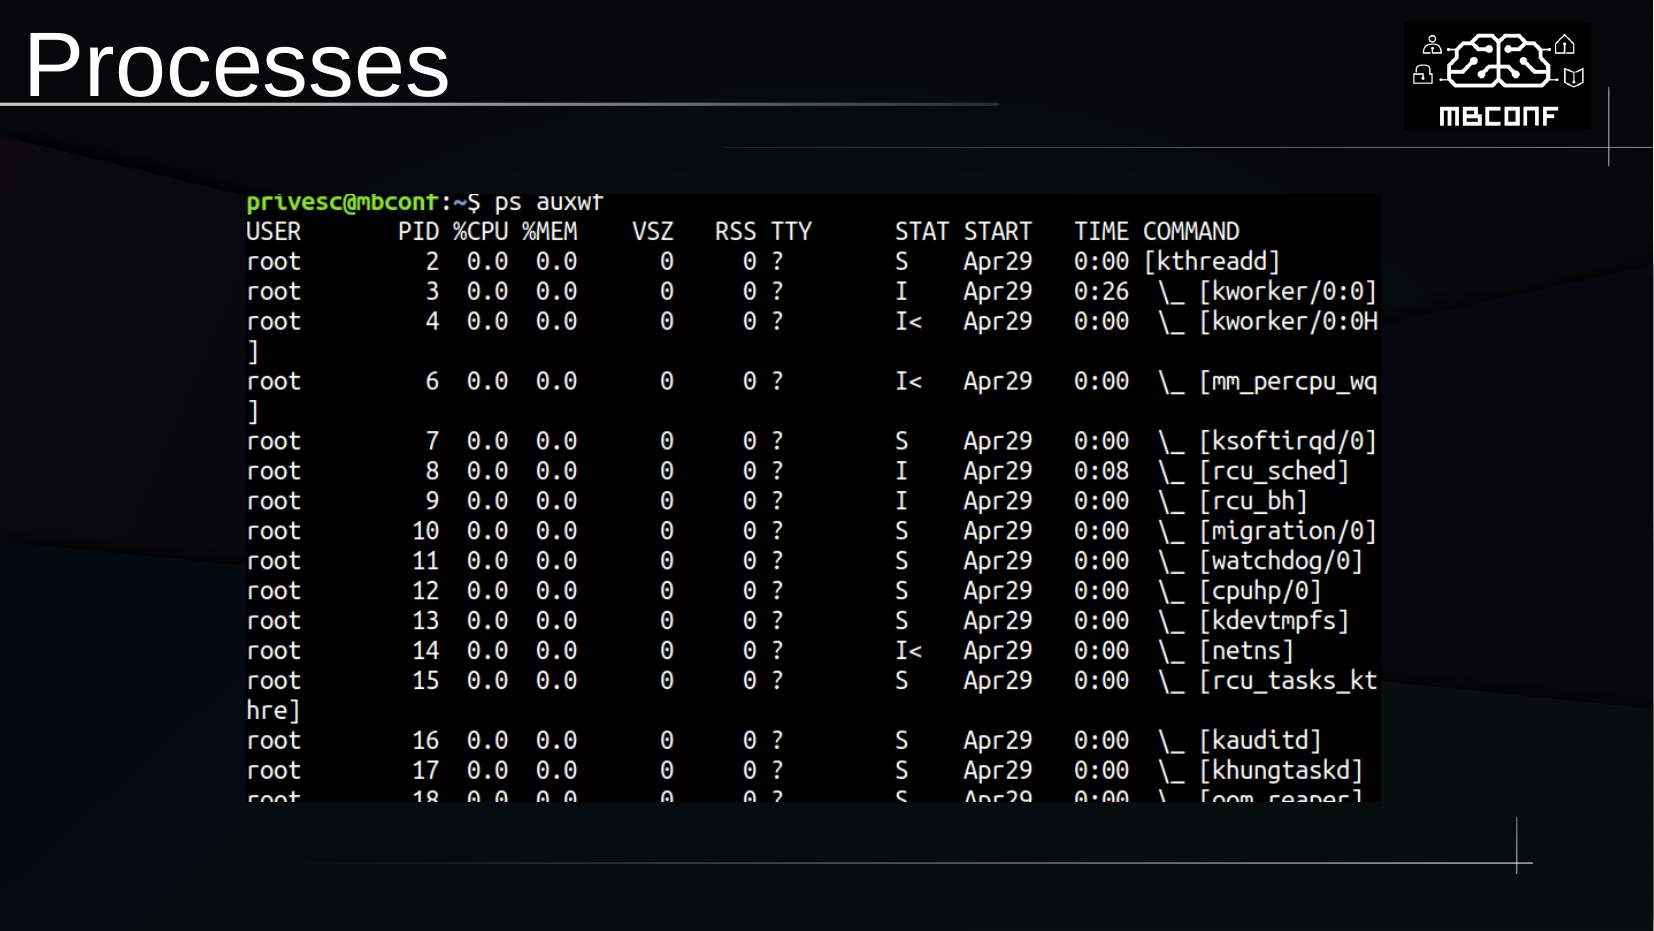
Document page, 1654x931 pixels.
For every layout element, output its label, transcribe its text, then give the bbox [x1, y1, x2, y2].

title Processes [23, 11, 1589, 119]
picture [0, 0, 1654, 931]
